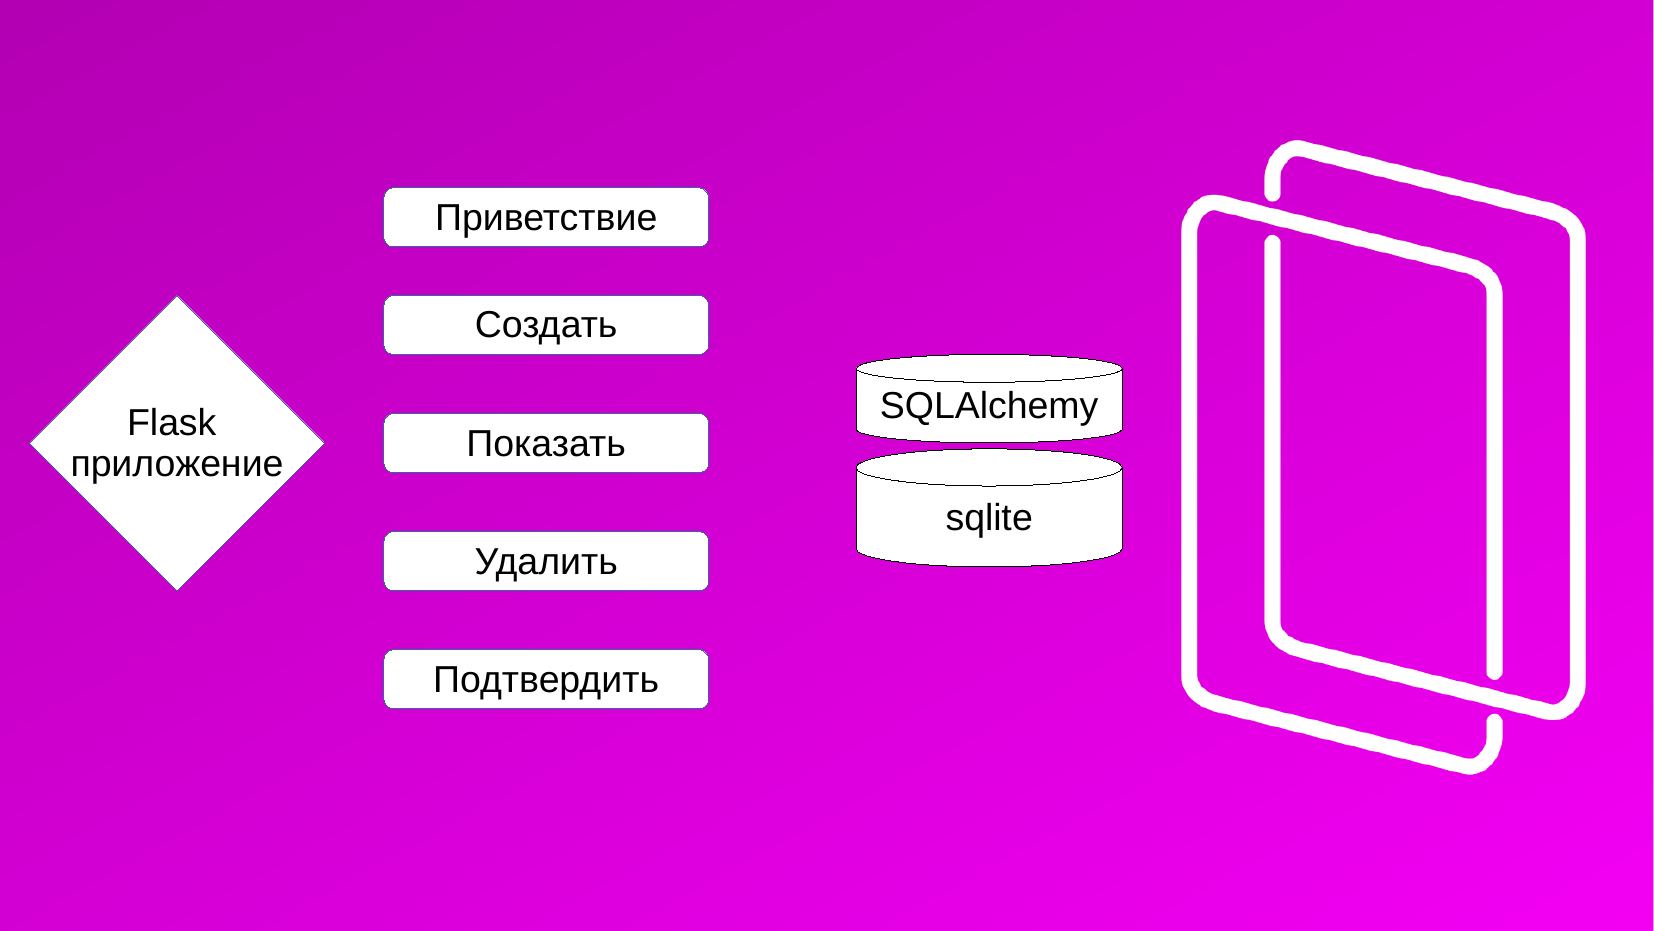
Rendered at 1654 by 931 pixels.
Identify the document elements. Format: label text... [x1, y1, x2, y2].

picture [0, 0, 1654, 931]
text_box sqlite [856, 448, 1123, 567]
text_box Flask приложение [29, 295, 325, 591]
text_box Создать [383, 295, 709, 355]
text_box Показать [383, 413, 709, 473]
text_box Подтвердить [383, 649, 709, 709]
text_box Удалить [383, 531, 709, 591]
text_box SQLAlchemy [856, 354, 1123, 443]
text_box Приветствие [383, 187, 709, 247]
